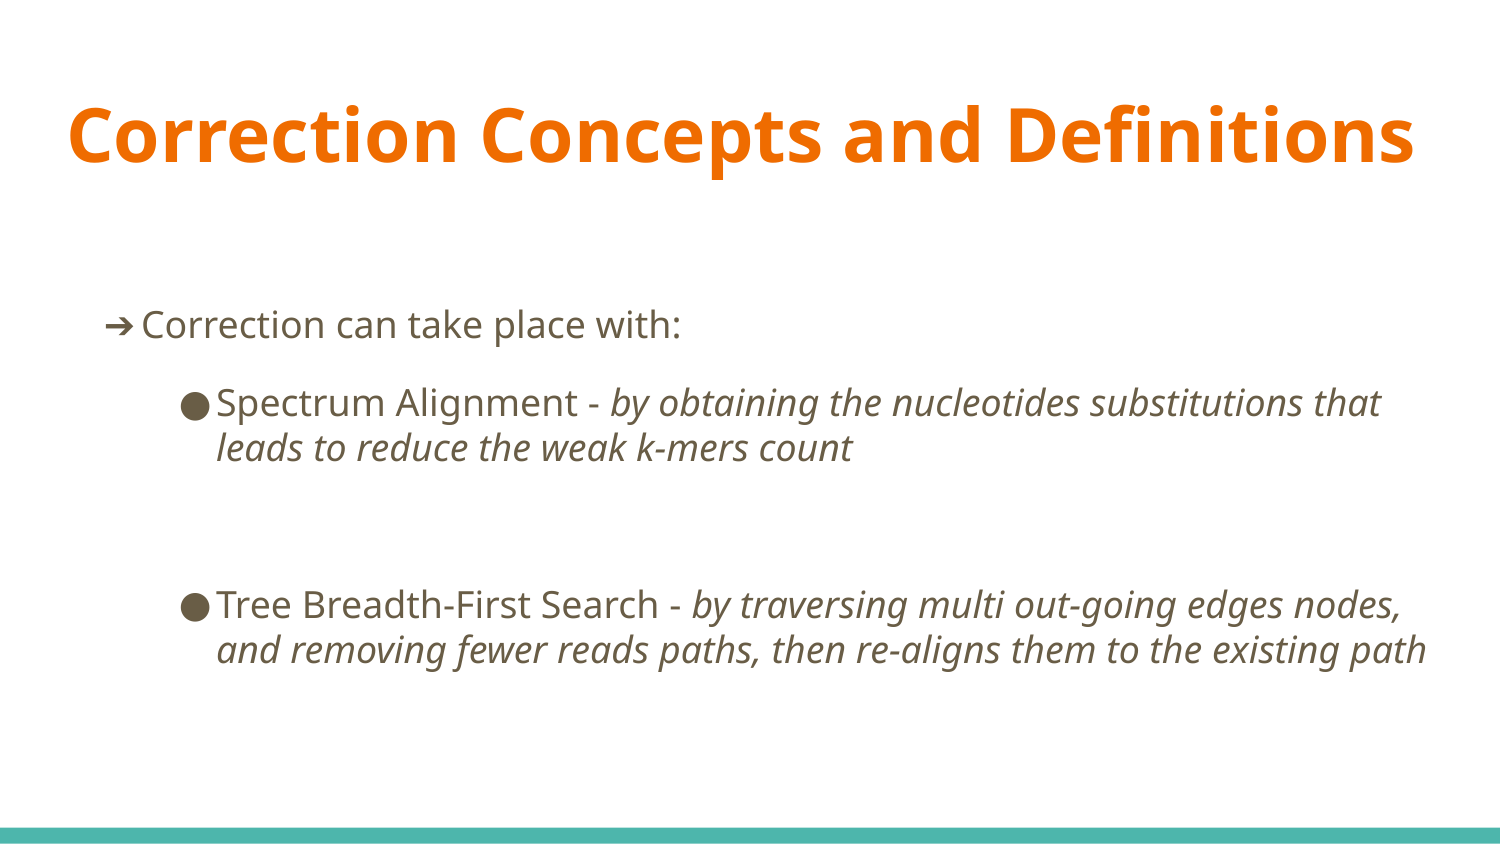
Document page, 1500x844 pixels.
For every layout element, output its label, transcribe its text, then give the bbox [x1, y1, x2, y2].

list Correction can take place with: Spectrum Alignment - by obtaining the nucleotides substitutions that leads to reduce the weak k-mers count Tree Breadth-First Search - by traversing multi out-going edges nodes, and removing fewer reads paths, then re-aligns them to the existing path [51, 207, 1449, 750]
title Correction Concepts and Definitions [51, 72, 1449, 189]
